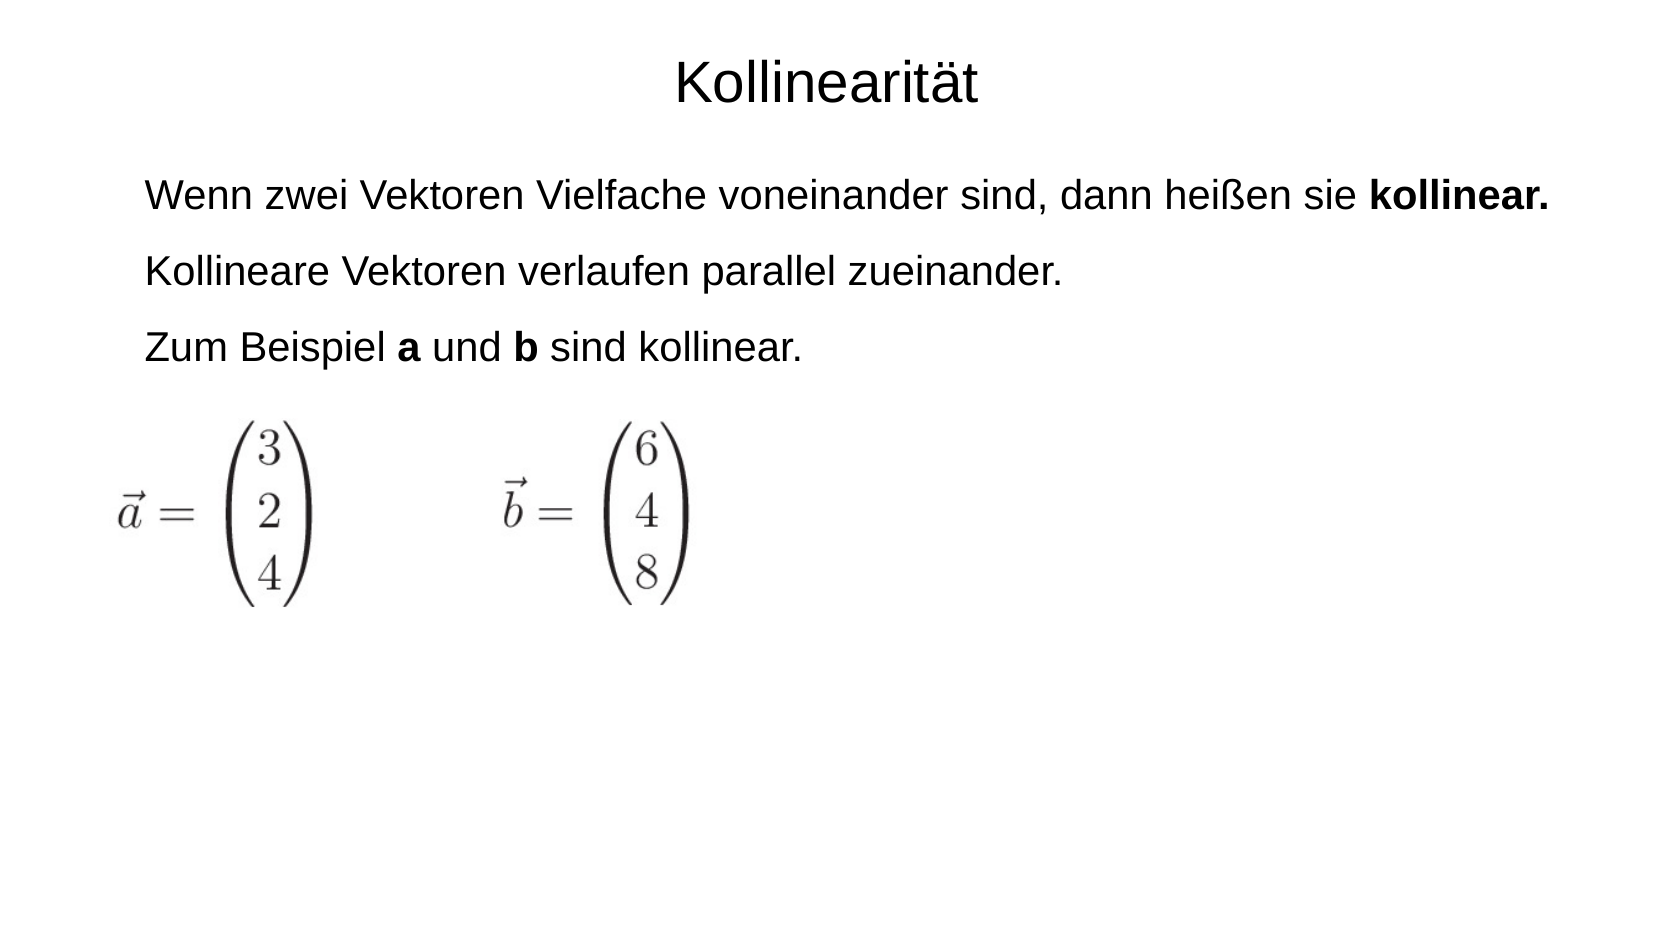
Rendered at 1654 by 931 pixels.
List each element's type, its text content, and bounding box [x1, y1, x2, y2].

picture [109, 418, 329, 612]
picture [491, 419, 708, 610]
title Kollinearität [82, 33, 1571, 132]
list Wenn zwei Vektoren Vielfache voneinander sind, dann heißen sie kollinear. Kollineare Vektoren verlaufen parallel zueinander. Zum Beispiel a und b sind kollinear. [73, 171, 1562, 711]
